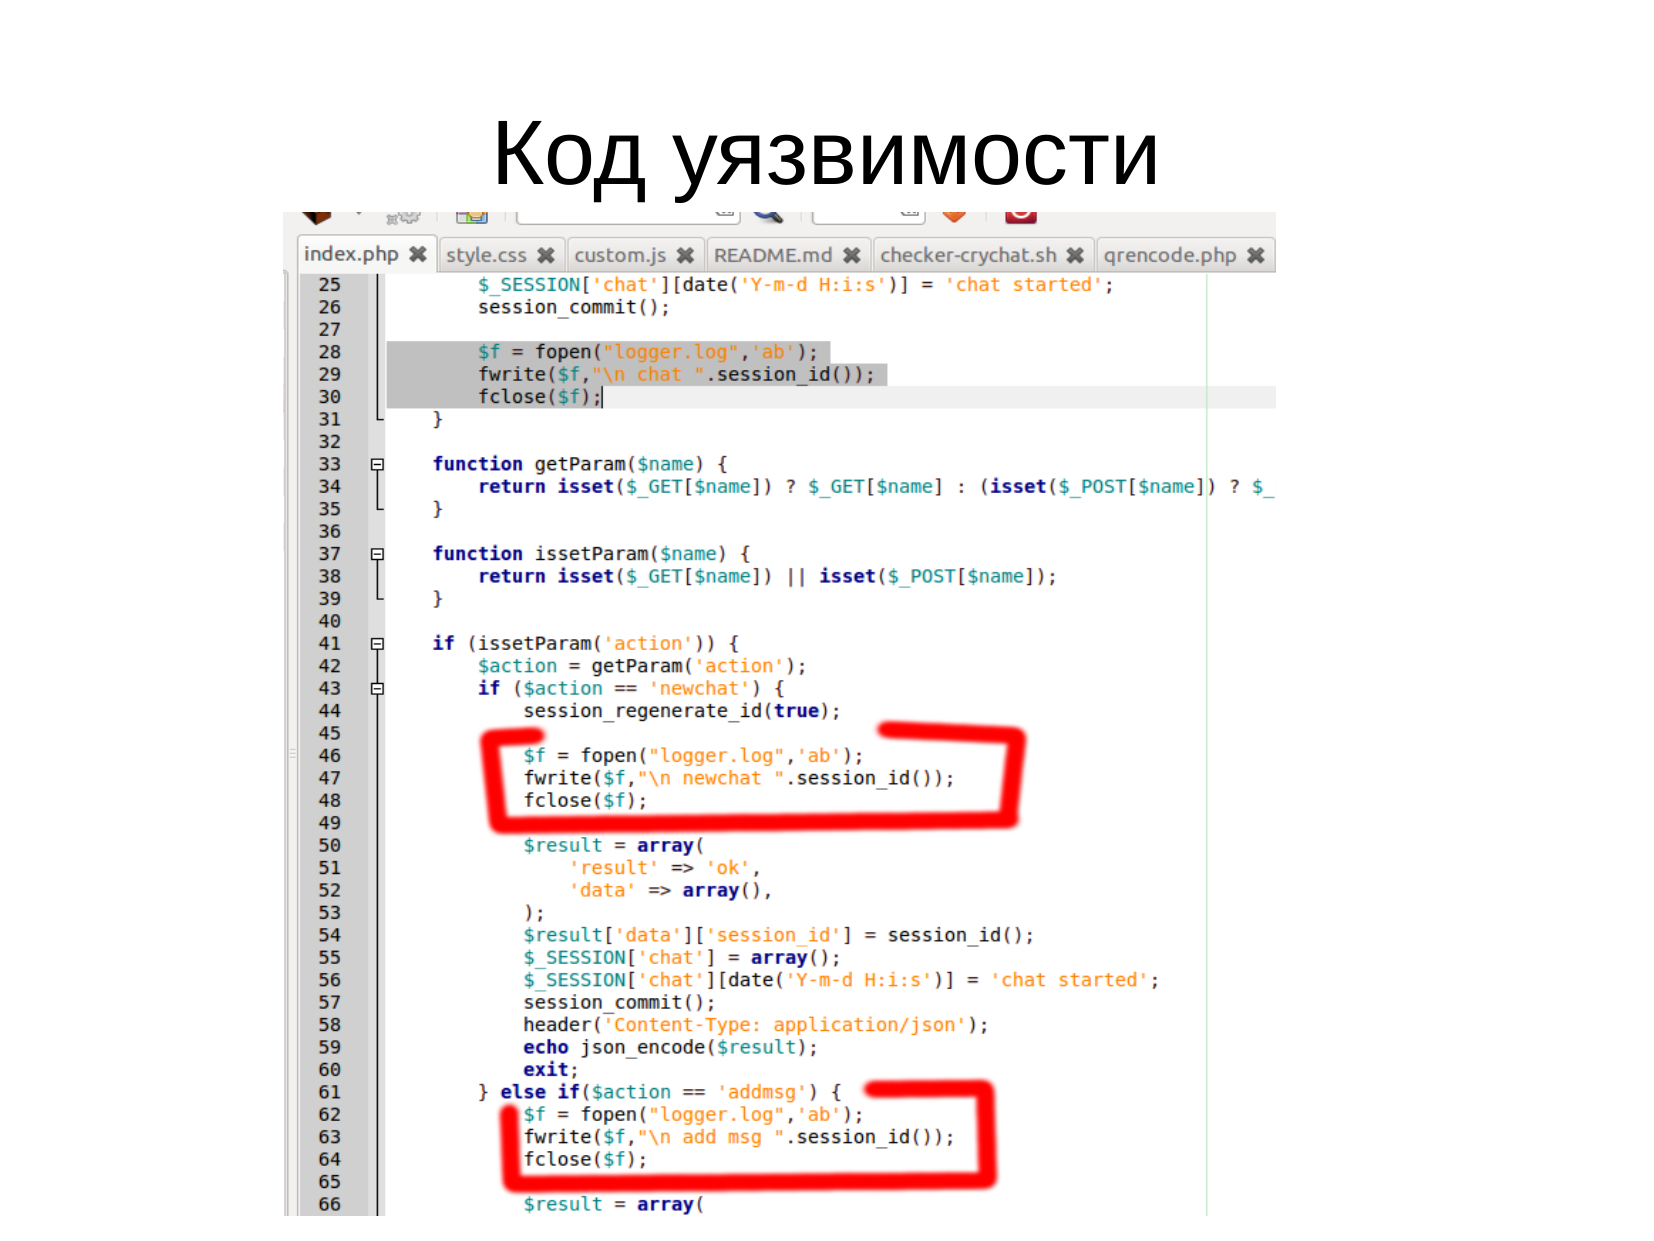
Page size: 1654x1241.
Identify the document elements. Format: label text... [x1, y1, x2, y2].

picture [283, 212, 1276, 1216]
title Код уязвимости [82, 49, 1571, 257]
